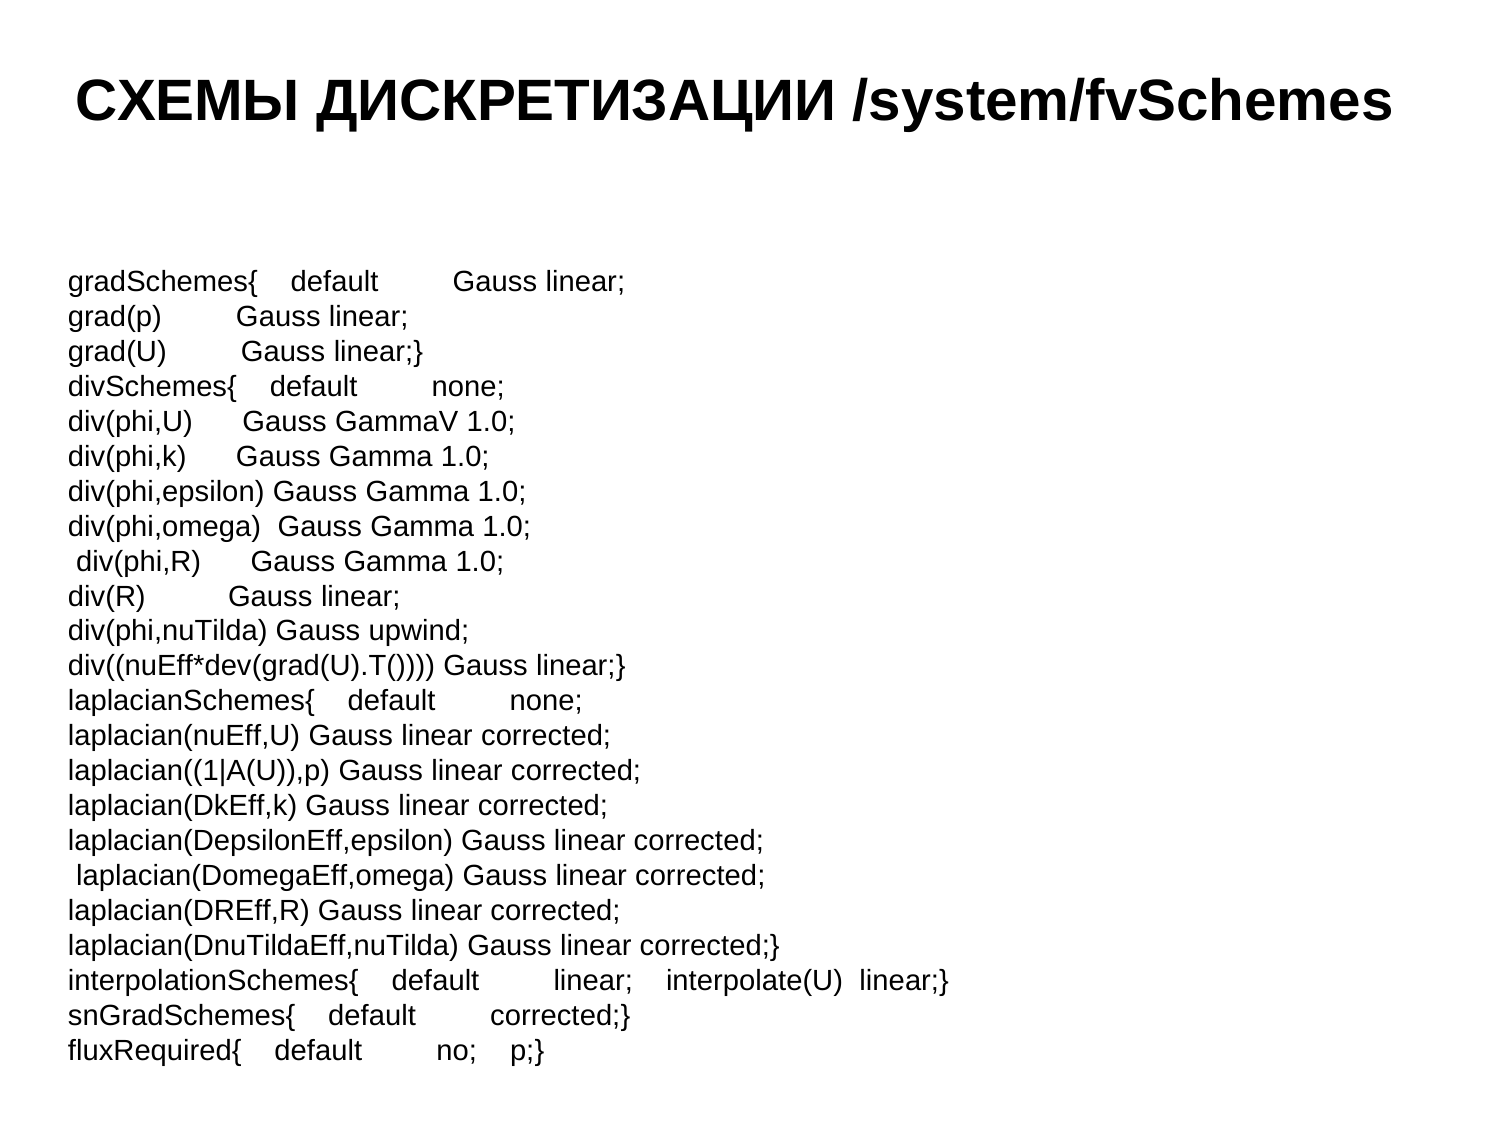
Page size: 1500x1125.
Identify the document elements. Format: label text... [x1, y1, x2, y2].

text_box СХЕМЫ ДИСКРЕТИЗАЦИИ /system/fvSchemes [60, 54, 1424, 209]
text_box gradSchemes{ default Gauss linear; grad(p) Gauss linear; grad(U) Gauss linear;} divSchemes{ default none; div(phi,U) Gauss GammaV 1.0; div(phi,k) Gauss Gamma 1.0; div(phi,epsilon) Gauss Gamma 1.0; div(phi,omega) Gauss Gamma 1.0; div(phi,R) Gauss Gamma 1.0; div(R) Gauss linear; div(phi,nuTilda) Gauss upwind; div((nuEff*dev(grad(U).T()))) Gauss linear;} laplacianSchemes{ default none; laplacian(nuEff,U) Gauss linear corrected; laplacian((1|A(U)),p) Gauss linear corrected; laplacian(DkEff,k) Gauss linear corrected; laplacian(DepsilonEff,epsilon) Gauss linear corrected; laplacian(DomegaEff,omega) Gauss linear corrected; laplacian(DREff,R) Gauss linear corrected; laplacian(DnuTildaEff,nuTilda) Gauss linear corrected;} interpolationSchemes{ default linear; interpolate(U) linear;} snGradSchemes{ default corrected;} fluxRequired{ default no; p;} [53, 184, 1442, 1074]
